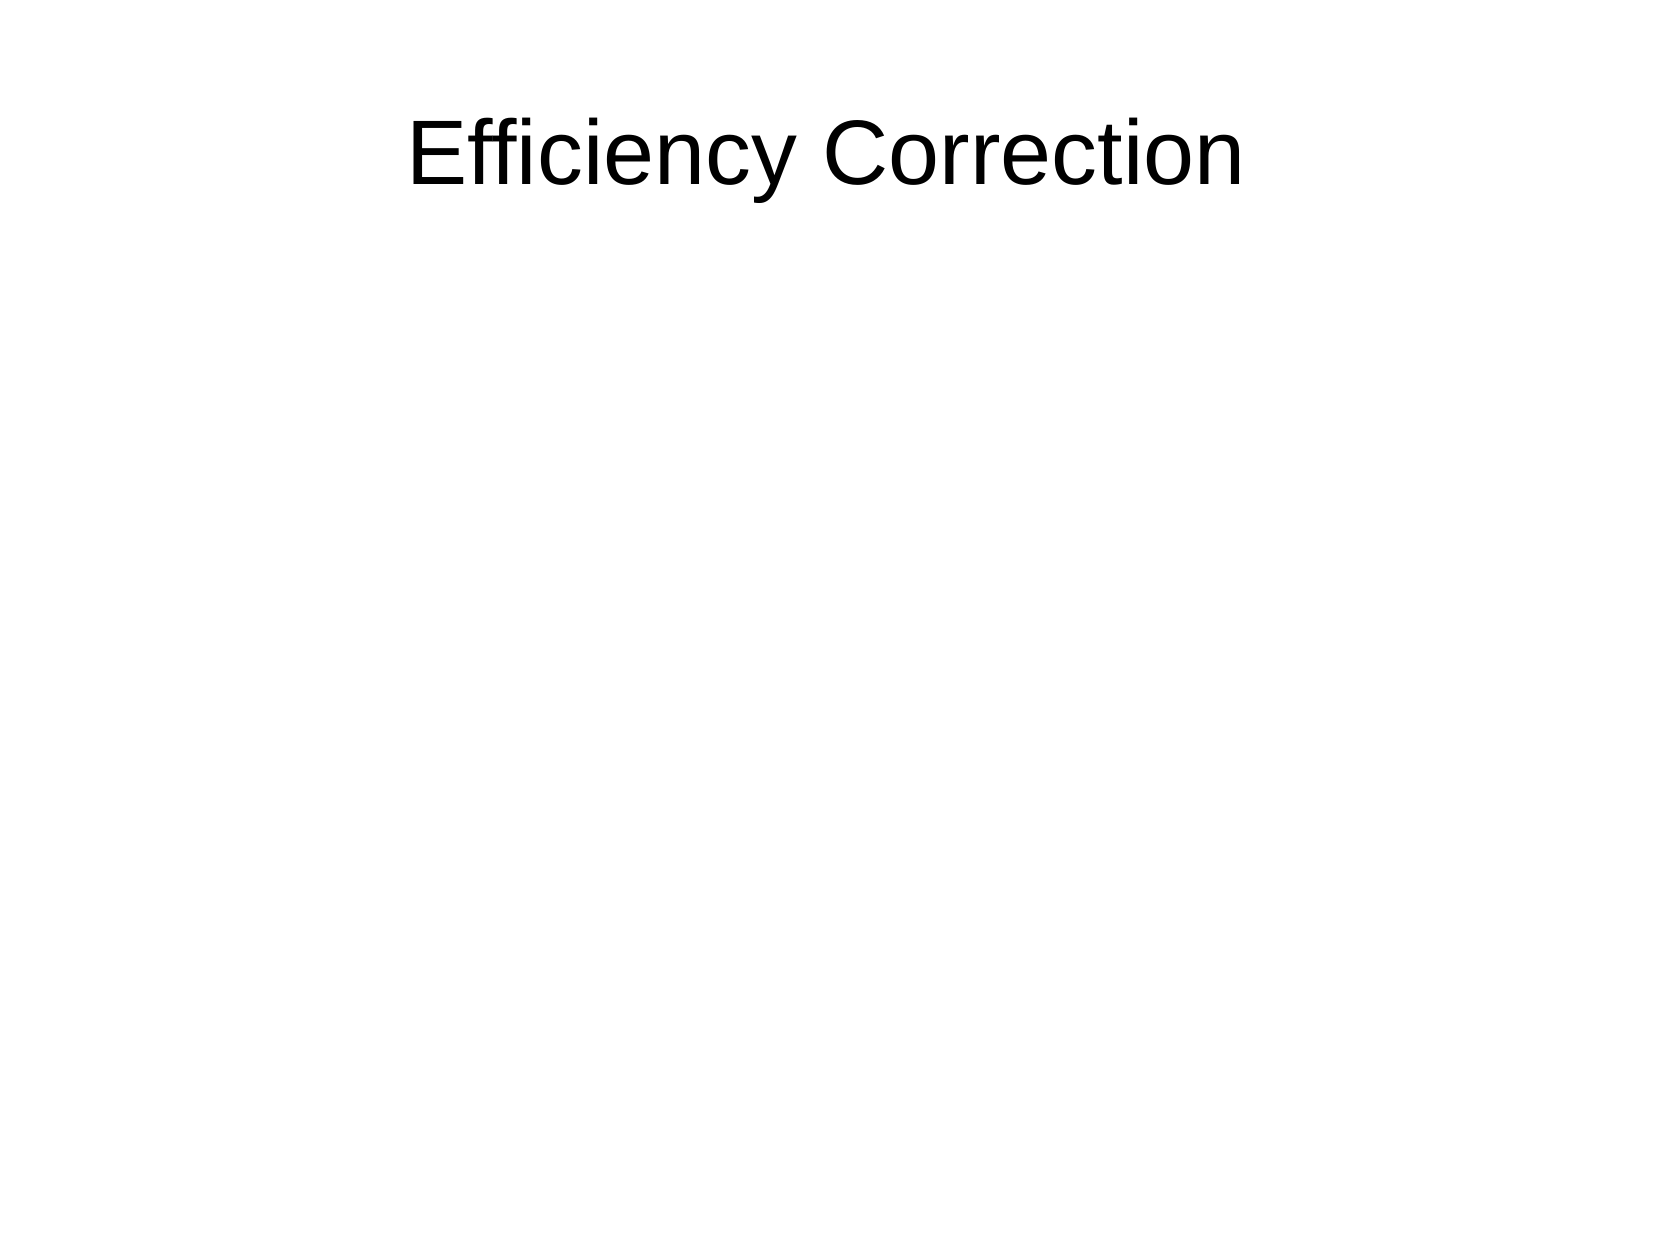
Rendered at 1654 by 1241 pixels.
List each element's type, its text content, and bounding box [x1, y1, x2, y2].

title Efficiency Correction [82, 49, 1571, 257]
